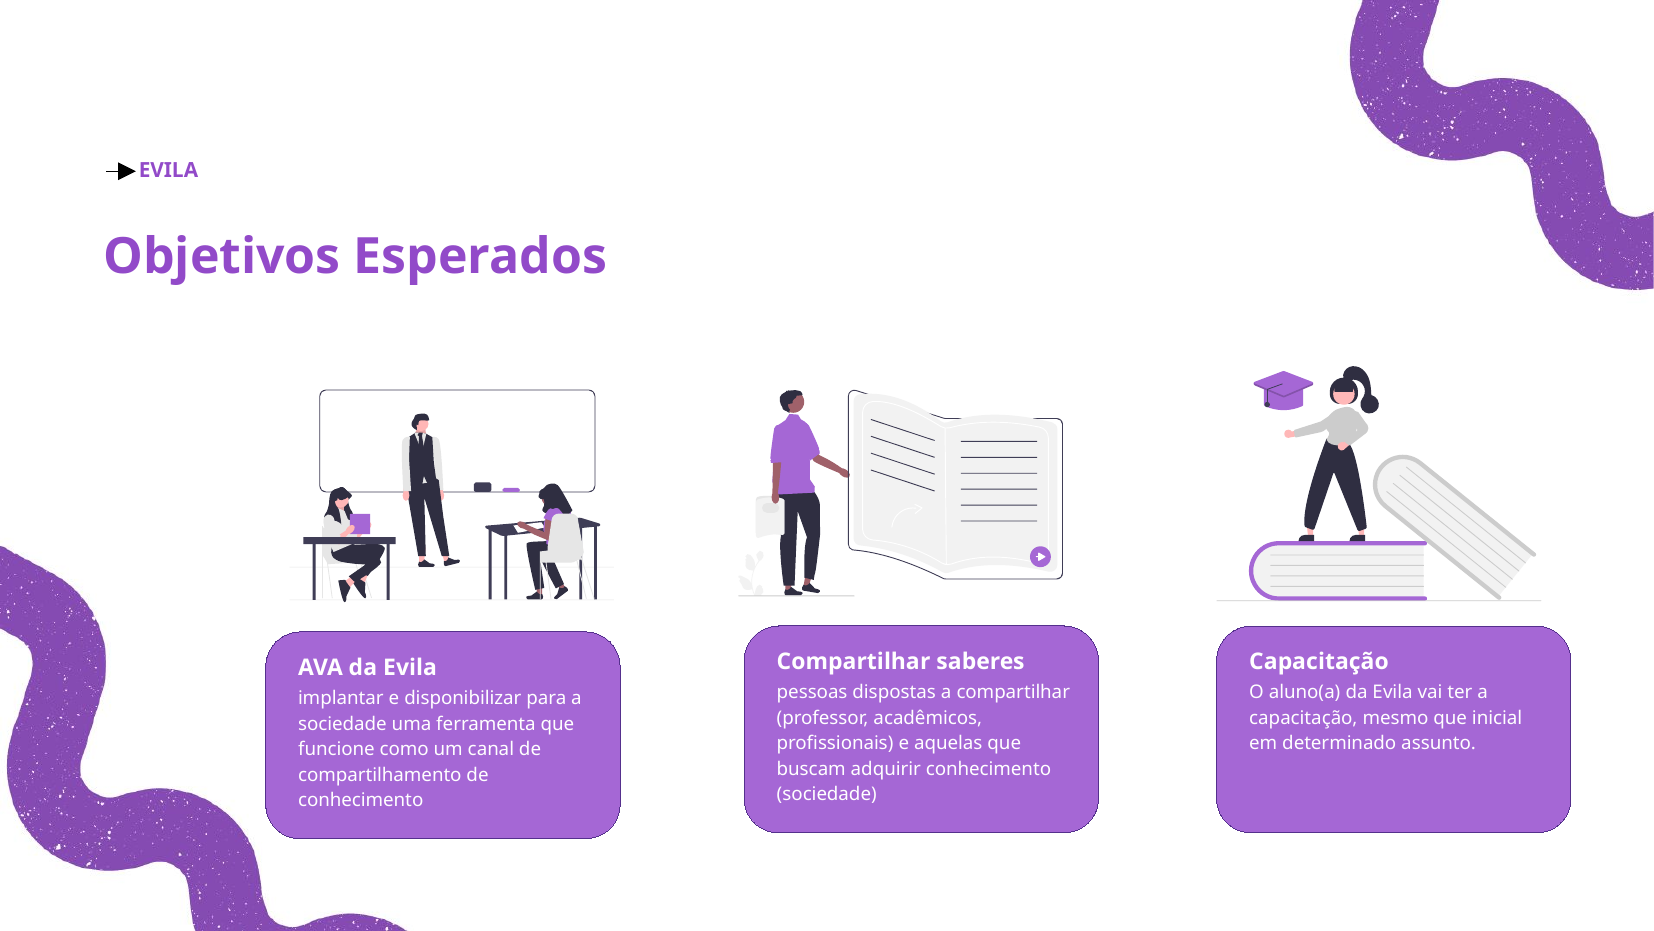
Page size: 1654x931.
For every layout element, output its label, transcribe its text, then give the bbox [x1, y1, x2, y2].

text_box O aluno(a) da Evila vai ter a capacitação, mesmo que inicial em determinado assunto. [1234, 671, 1560, 816]
text_box AVA da Evila [283, 643, 520, 677]
picture [0, 0, 1654, 931]
text_box Objetivos Esperados [88, 212, 709, 391]
text_box Compartilhar saberes [761, 637, 1063, 671]
text_box Capacitação [1234, 637, 1471, 671]
text_box pessoas dispostas a compartilhar (professor, acadêmicos, profissionais) e aquelas que buscam adquirir conhecimento (sociedade) [761, 671, 1087, 818]
text_box implantar e disponibilizar para a sociedade uma ferramenta que funcione como um canal de compartilhamento de conhecimento [283, 677, 609, 824]
text_box EVILA [124, 147, 269, 192]
text_box [744, 625, 1099, 833]
text_box [1216, 626, 1571, 833]
text_box [265, 631, 621, 839]
